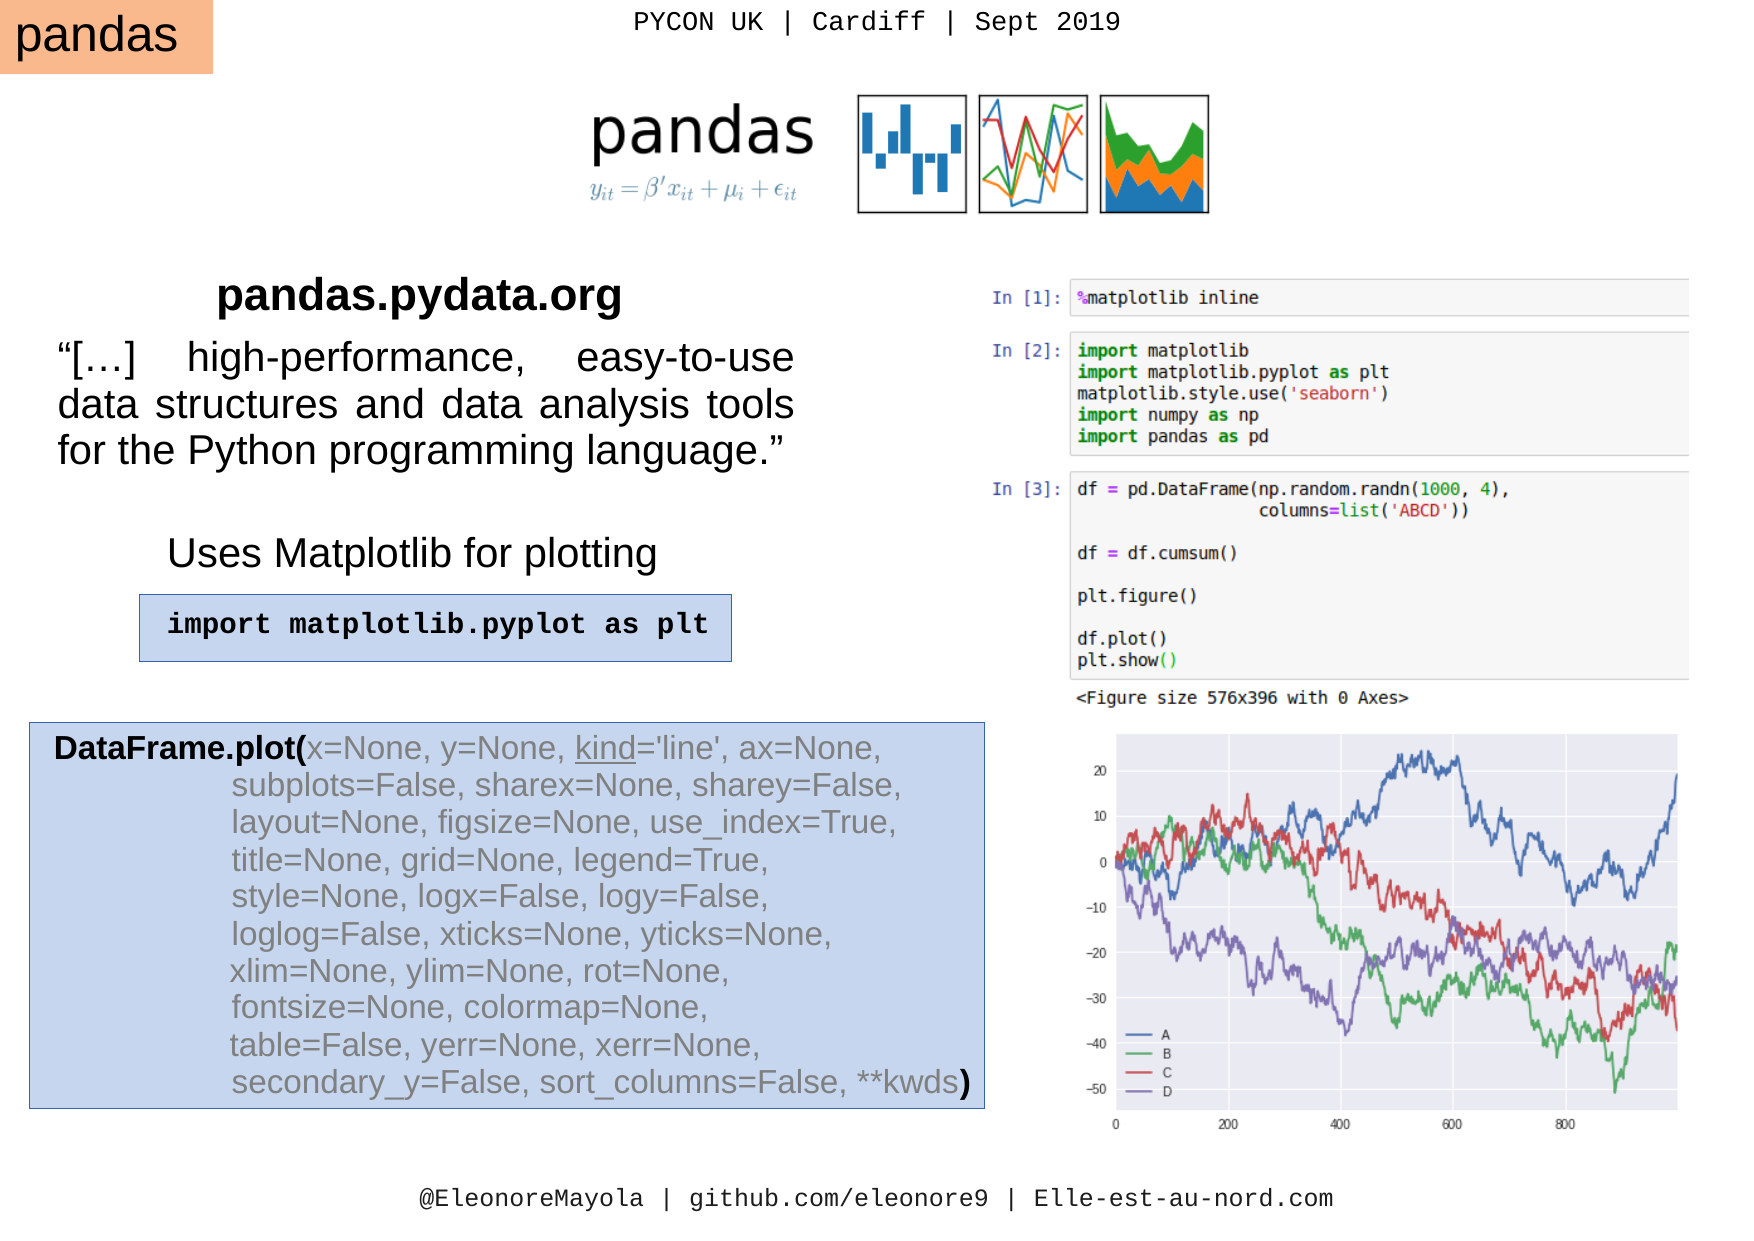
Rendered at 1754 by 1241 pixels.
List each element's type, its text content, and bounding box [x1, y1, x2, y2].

picture [983, 270, 1689, 1143]
text_box DataFrame.plot(x=None, y=None, kind='line', ax=None, subplots=False, sharex=None, sharey=False, layout=None, figsize=None, use_index=True, title=None, grid=None, legend=True, style=None, logx=False, logy=False, loglog=False, xticks=None, yticks=None, xlim=None, ylim=None, rot=None, fontsize=None, colormap=None, table=False, yerr=None, xerr=None, secondary_y=False, sort_columns=False, **kwds) [39, 722, 1045, 1109]
text_box Uses Matplotlib for plotting import matplotlib.pyplot as plt [152, 522, 854, 691]
text_box “[…] high-performance, easy-to-use data structures and data analysis tools for the Python programming language.” [42, 326, 811, 505]
text_box pandas [0, 0, 214, 75]
picture [555, 80, 1228, 226]
text_box PYCON UK | Cardiff | Sept 2019 [281, 0, 1473, 80]
text_box pandas.pydata.org [201, 261, 676, 338]
text_box [139, 594, 152, 662]
text_box [29, 722, 39, 1109]
text_box @EleonoreMayola | github.com/eleonore9 | Elle-est-au-nord.com [313, 1149, 1441, 1241]
text_box [162, 368, 677, 479]
